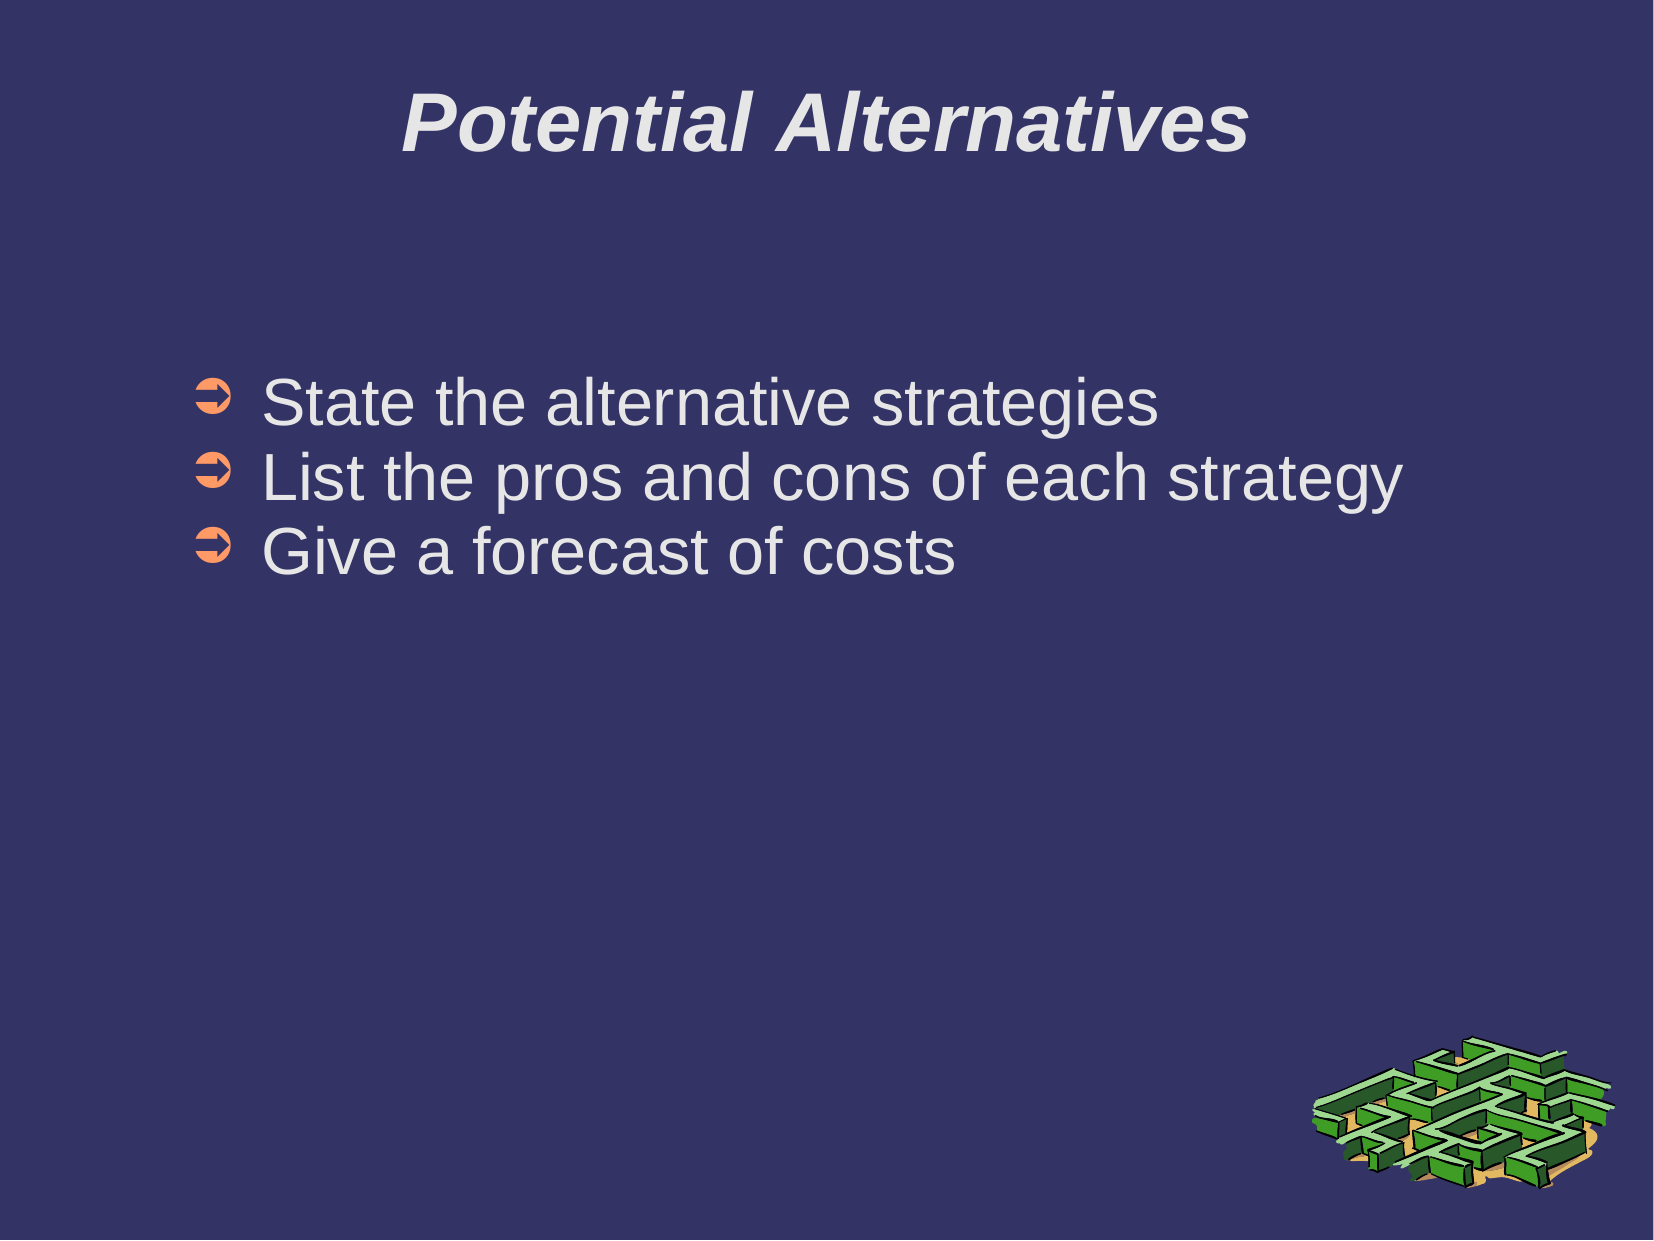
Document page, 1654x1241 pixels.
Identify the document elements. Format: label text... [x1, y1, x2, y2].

list State the alternative strategies List the pros and cons of each strategy Give a forecast of costs [178, 364, 1570, 1147]
title Potential Alternatives [121, 19, 1534, 227]
